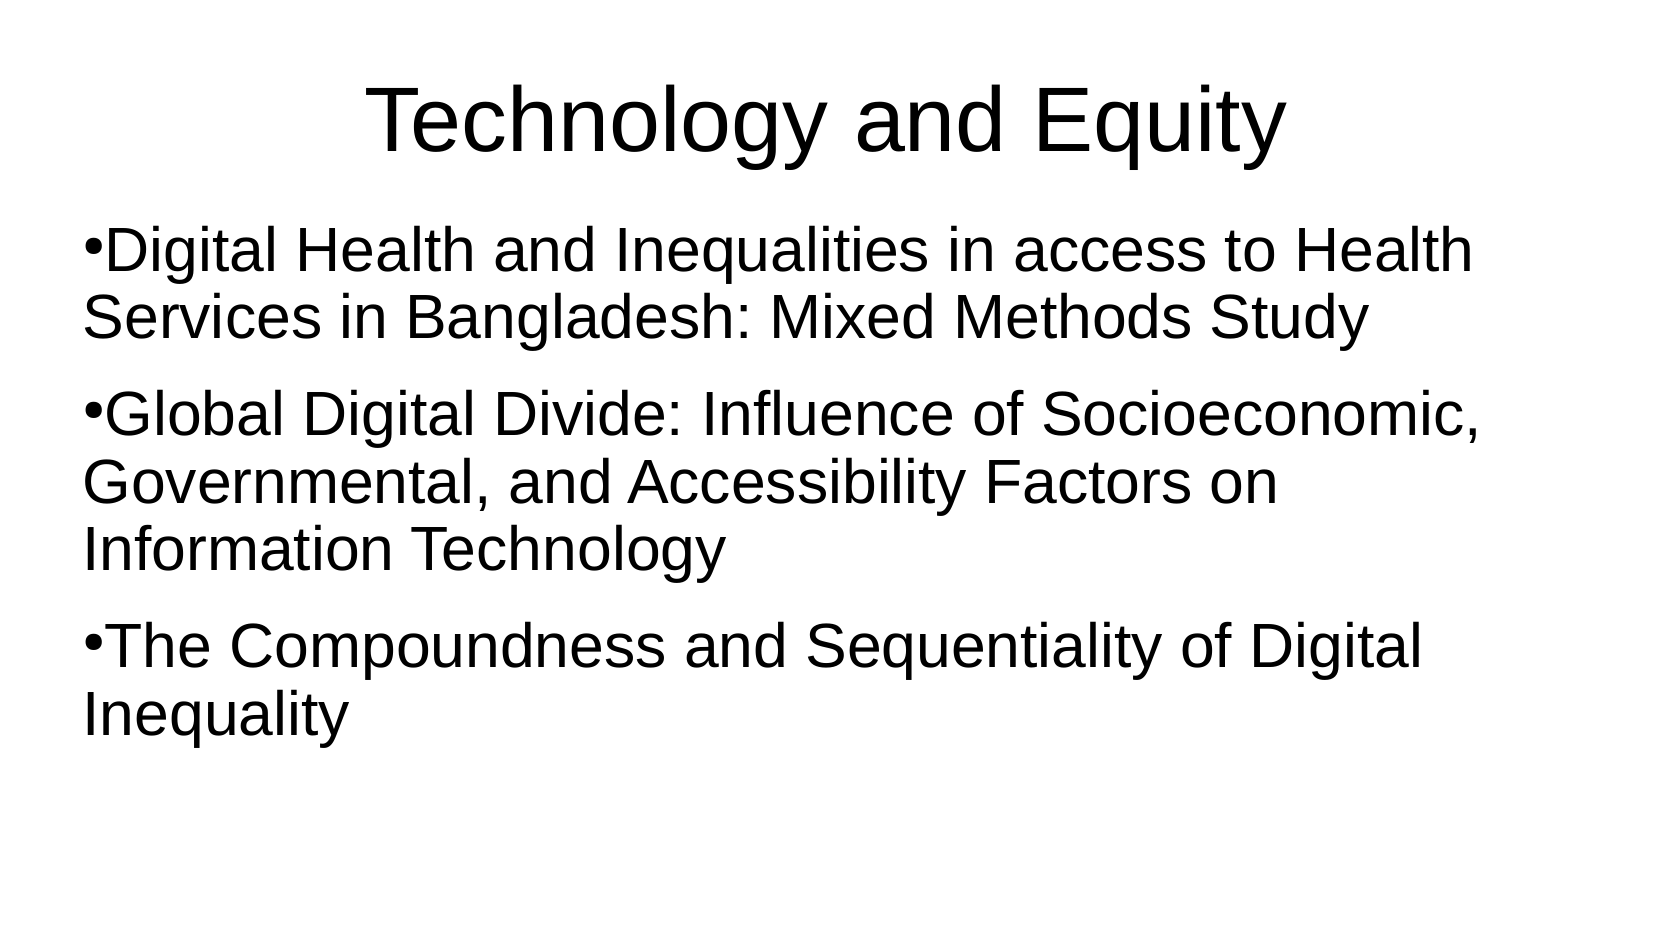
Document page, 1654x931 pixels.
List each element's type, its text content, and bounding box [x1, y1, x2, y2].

list Digital Health and Inequalities in access to Health Services in Bangladesh: Mixed Methods Study Global Digital Divide: Influence of Socioeconomic, Governmental, and Accessibility Factors on Information Technology The Compoundness and Sequentiality of Digital Inequality [82, 217, 1571, 758]
title Technology and Equity [82, 37, 1571, 193]
